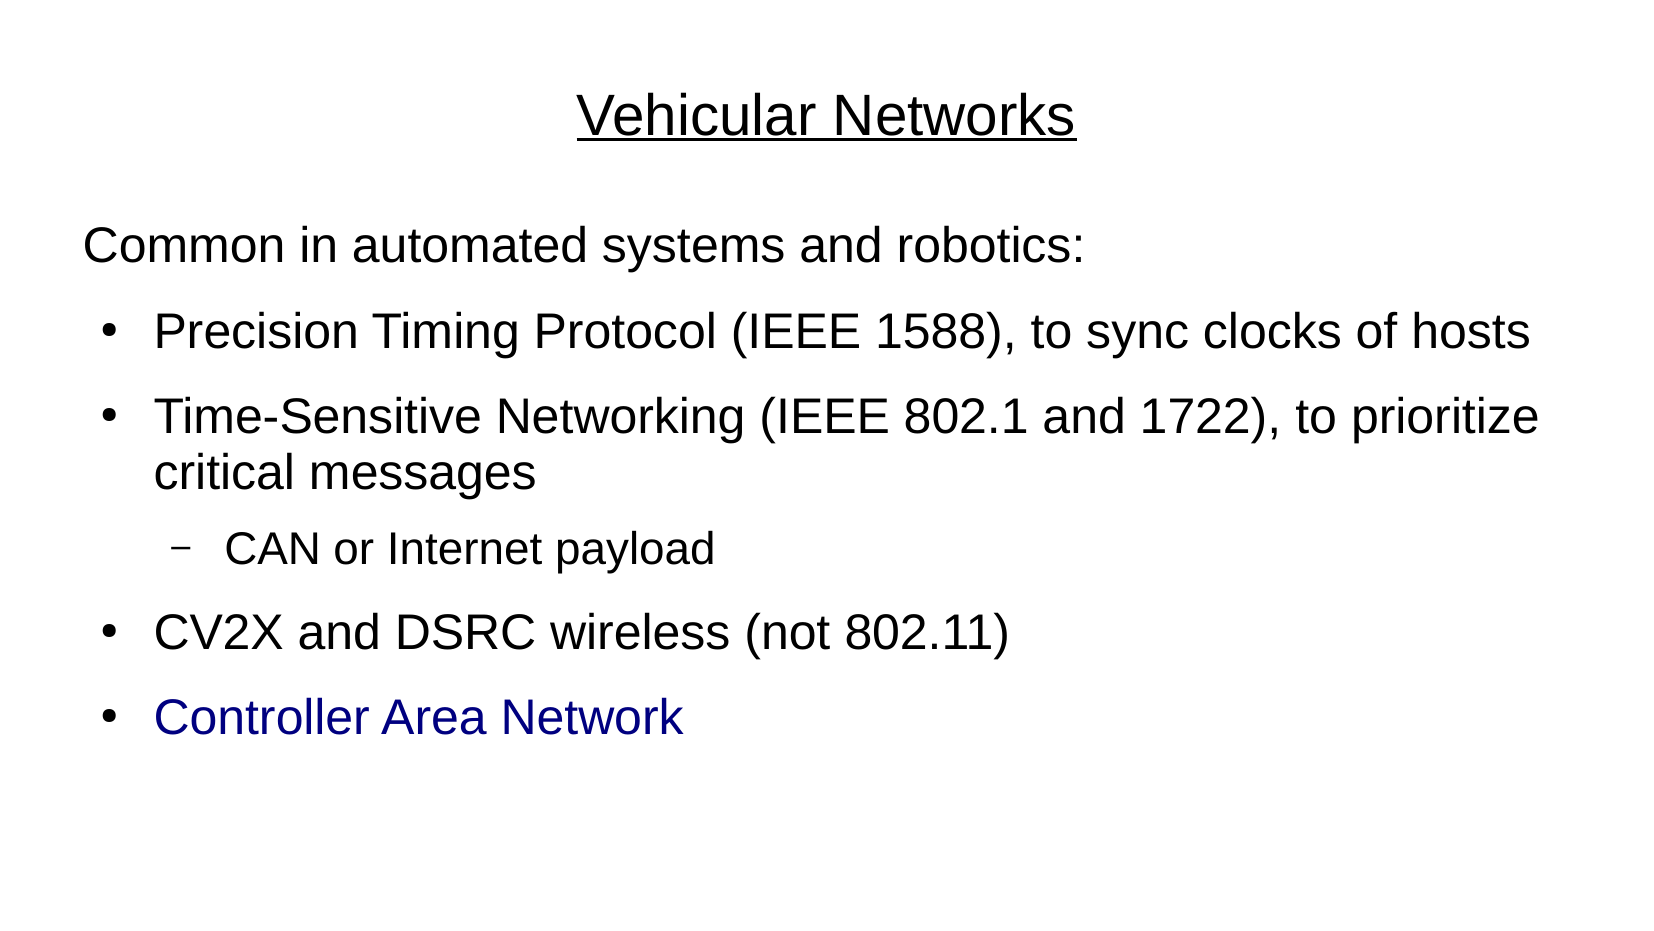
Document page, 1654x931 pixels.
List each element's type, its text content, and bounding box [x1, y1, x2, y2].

list Common in automated systems and robotics: Precision Timing Protocol (IEEE 1588), to sync clocks of hosts Time-Sensitive Networking (IEEE 802.1 and 1722), to prioritize critical messages CAN or Internet payload CV2X and DSRC wireless (not 802.11) Controller Area Network [82, 217, 1571, 758]
title Vehicular Networks [82, 37, 1571, 193]
